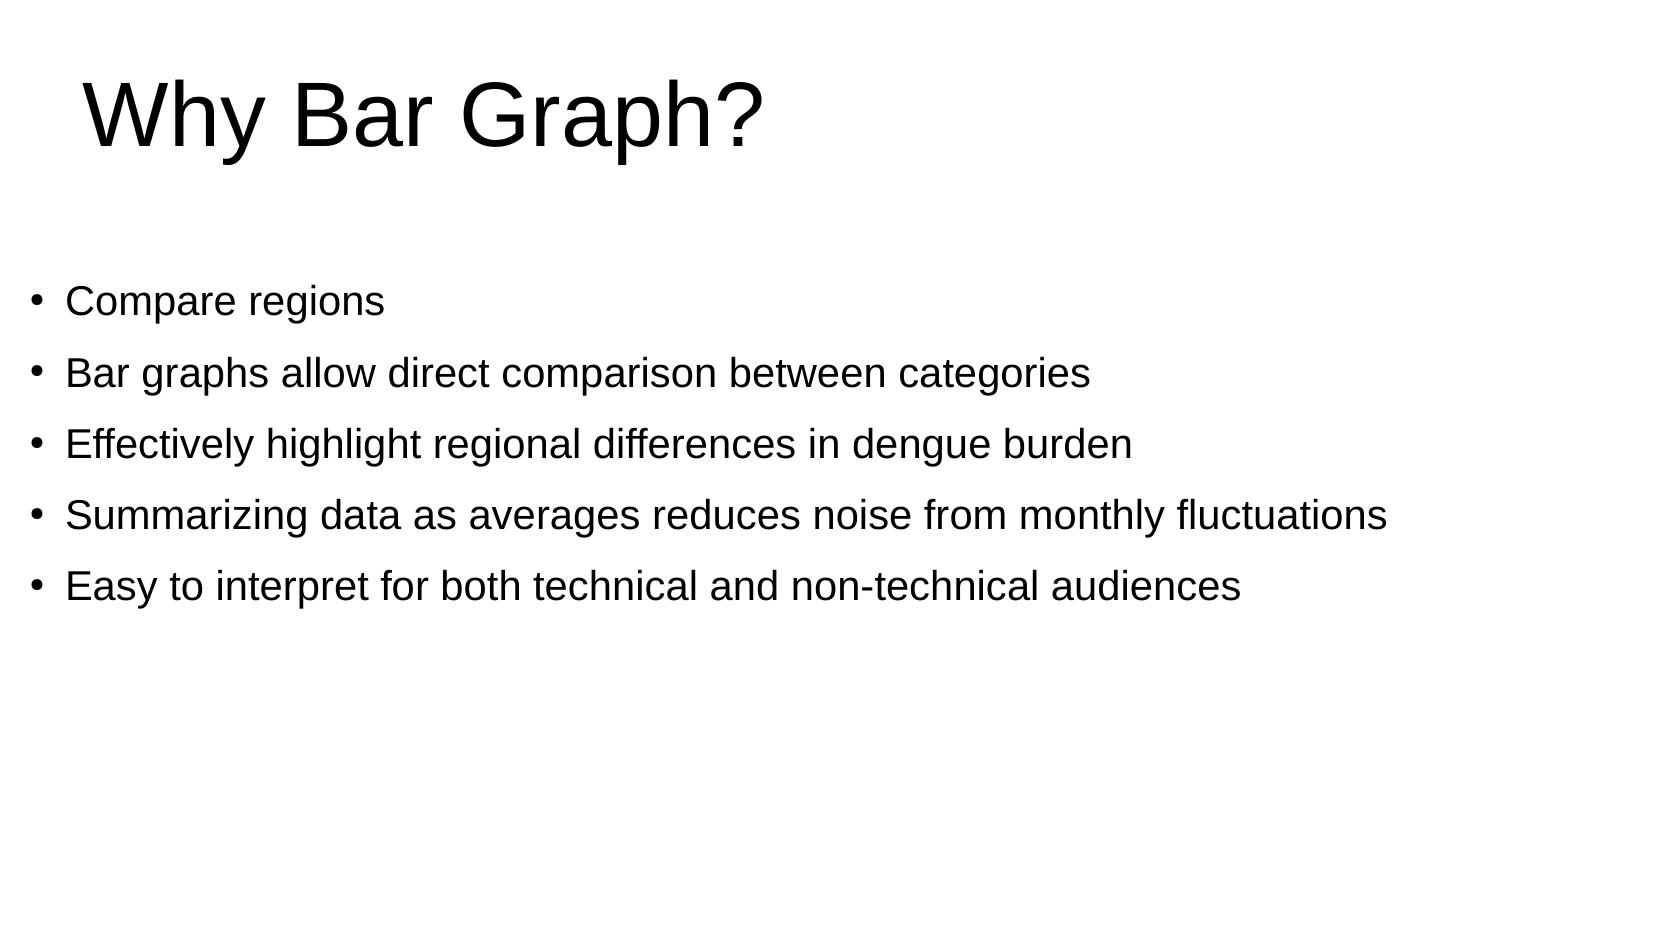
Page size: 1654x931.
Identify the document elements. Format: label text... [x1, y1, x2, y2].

title Why Bar Graph? [82, 37, 1571, 193]
list Compare regions Bar graphs allow direct comparison between categories Effectively highlight regional differences in dengue burden Summarizing data as averages reduces noise from monthly fluctuations Easy to interpret for both technical and non-technical audiences [29, 206, 1571, 816]
